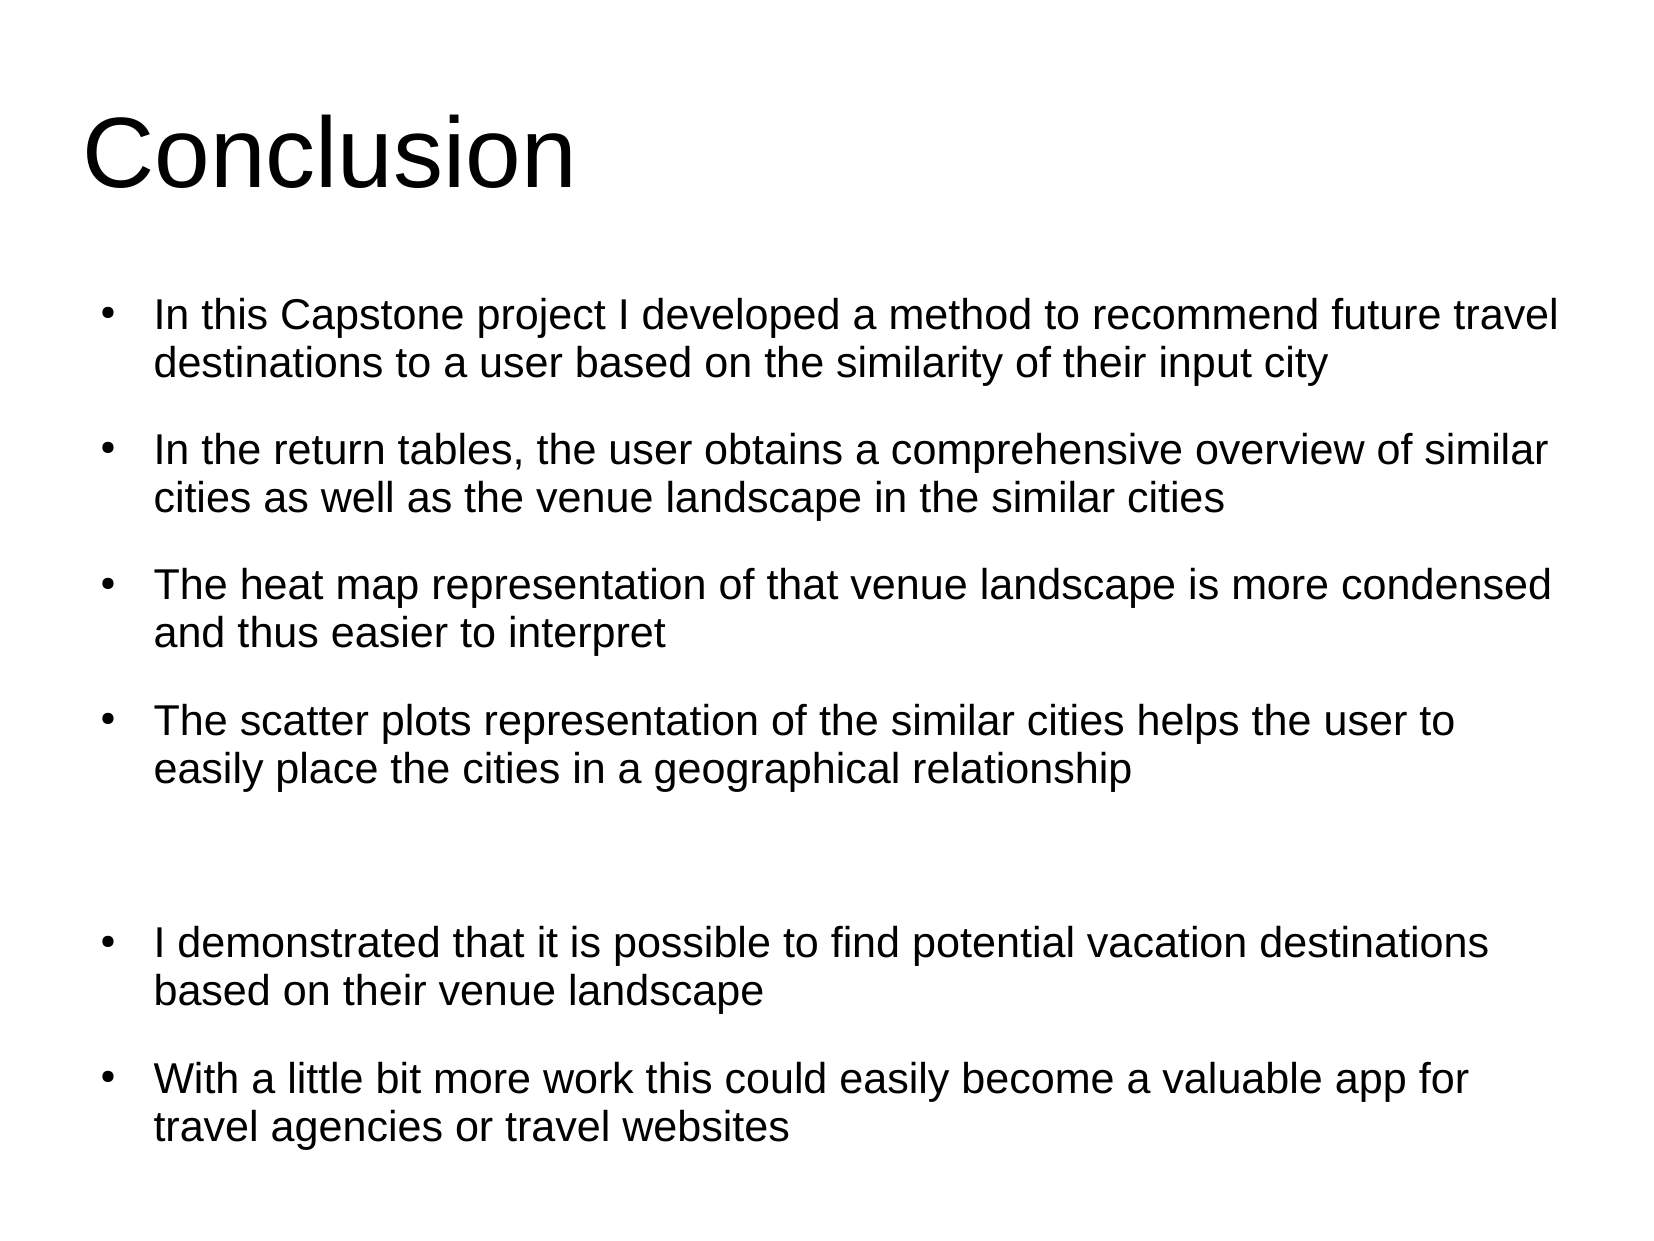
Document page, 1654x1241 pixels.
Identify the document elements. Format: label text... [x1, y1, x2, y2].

title Conclusion [82, 49, 1571, 257]
list In this Capstone project I developed a method to recommend future travel destinations to a user based on the similarity of their input city In the return tables, the user obtains a comprehensive overview of similar cities as well as the venue landscape in the similar cities The heat map representation of that venue landscape is more condensed and thus easier to interpret The scatter plots representation of the similar cities helps the user to easily place the cities in a geographical relationship I demonstrated that it is possible to find potential vacation destinations based on their venue landscape With a little bit more work this could easily become a valuable app for travel agencies or travel websites [82, 290, 1571, 1241]
